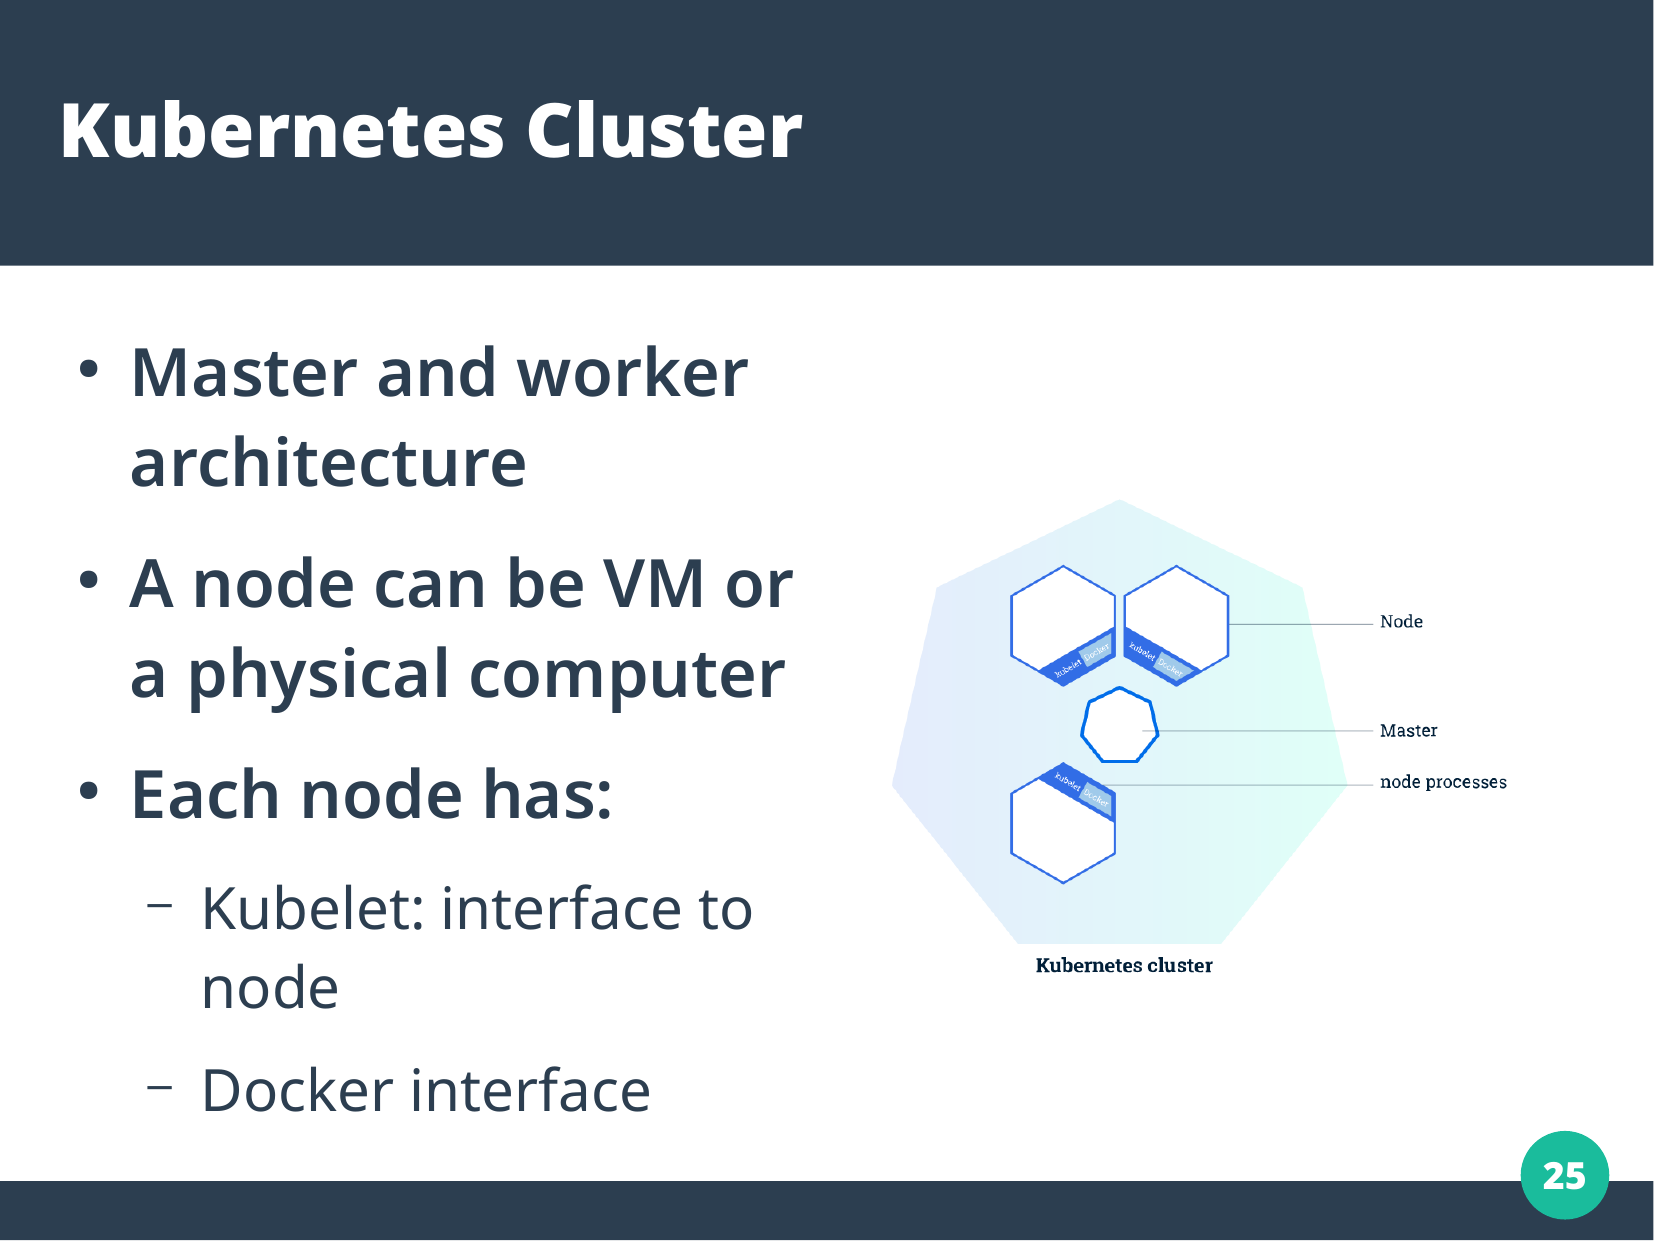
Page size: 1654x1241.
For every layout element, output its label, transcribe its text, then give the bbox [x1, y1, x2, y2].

title Kubernetes Cluster [59, 49, 1595, 207]
list Master and worker architecture A node can be VM or a physical computer Each node has: Kubelet: interface to node Docker interface [59, 324, 809, 1152]
picture [845, 461, 1595, 1015]
